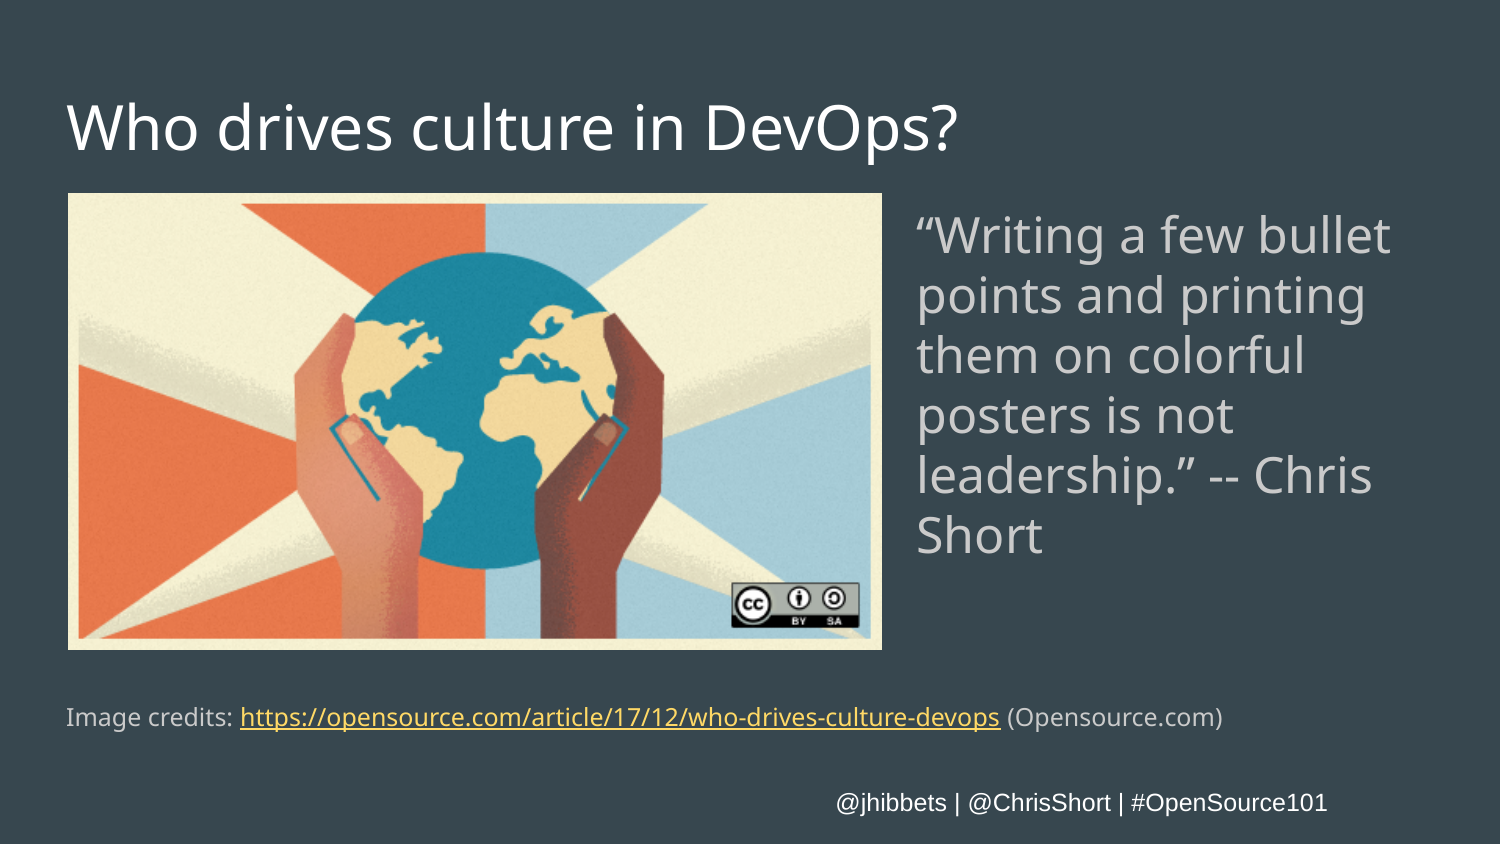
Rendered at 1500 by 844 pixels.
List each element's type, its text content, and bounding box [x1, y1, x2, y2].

list “Writing a few bullet points and printing them on colorful posters is not leadership.” -- Chris Short [901, 189, 1481, 649]
list Image credits: https://opensource.com/article/17/12/who-drives-culture-devops (Opensource.com) [51, 686, 1449, 750]
picture [68, 193, 882, 650]
title Who drives culture in DevOps? [51, 72, 1449, 167]
